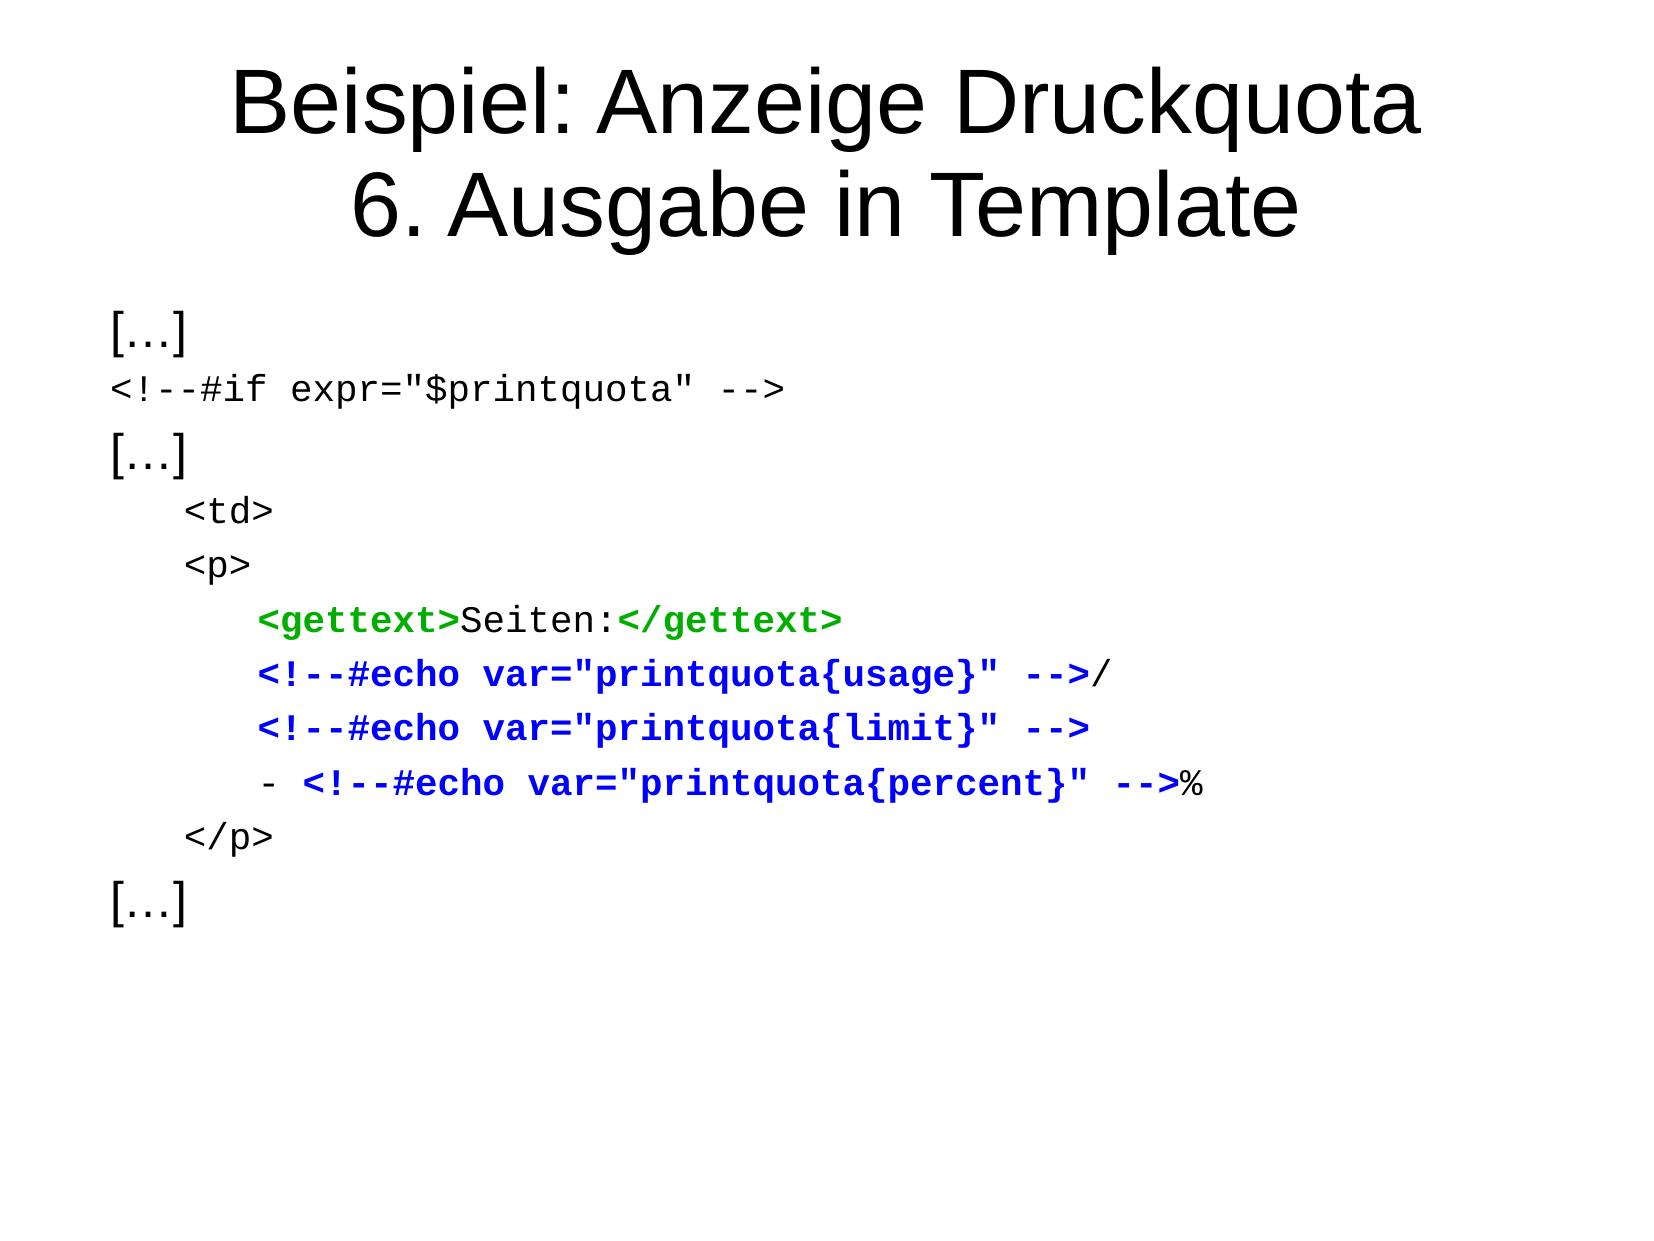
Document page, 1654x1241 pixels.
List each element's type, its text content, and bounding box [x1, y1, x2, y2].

text_box […] <!--#if expr="$printquota" --> […] <td> <p> <gettext>Seiten:</gettext> <!--#echo var="printquota{usage}" -->/ <!--#echo var="printquota{limit}" --> - <!--#echo var="printquota{percent}" -->% </p> […] [88, 295, 1565, 1182]
title Beispiel: Anzeige Druckquota 6. Ausgabe in Template [82, 49, 1571, 257]
